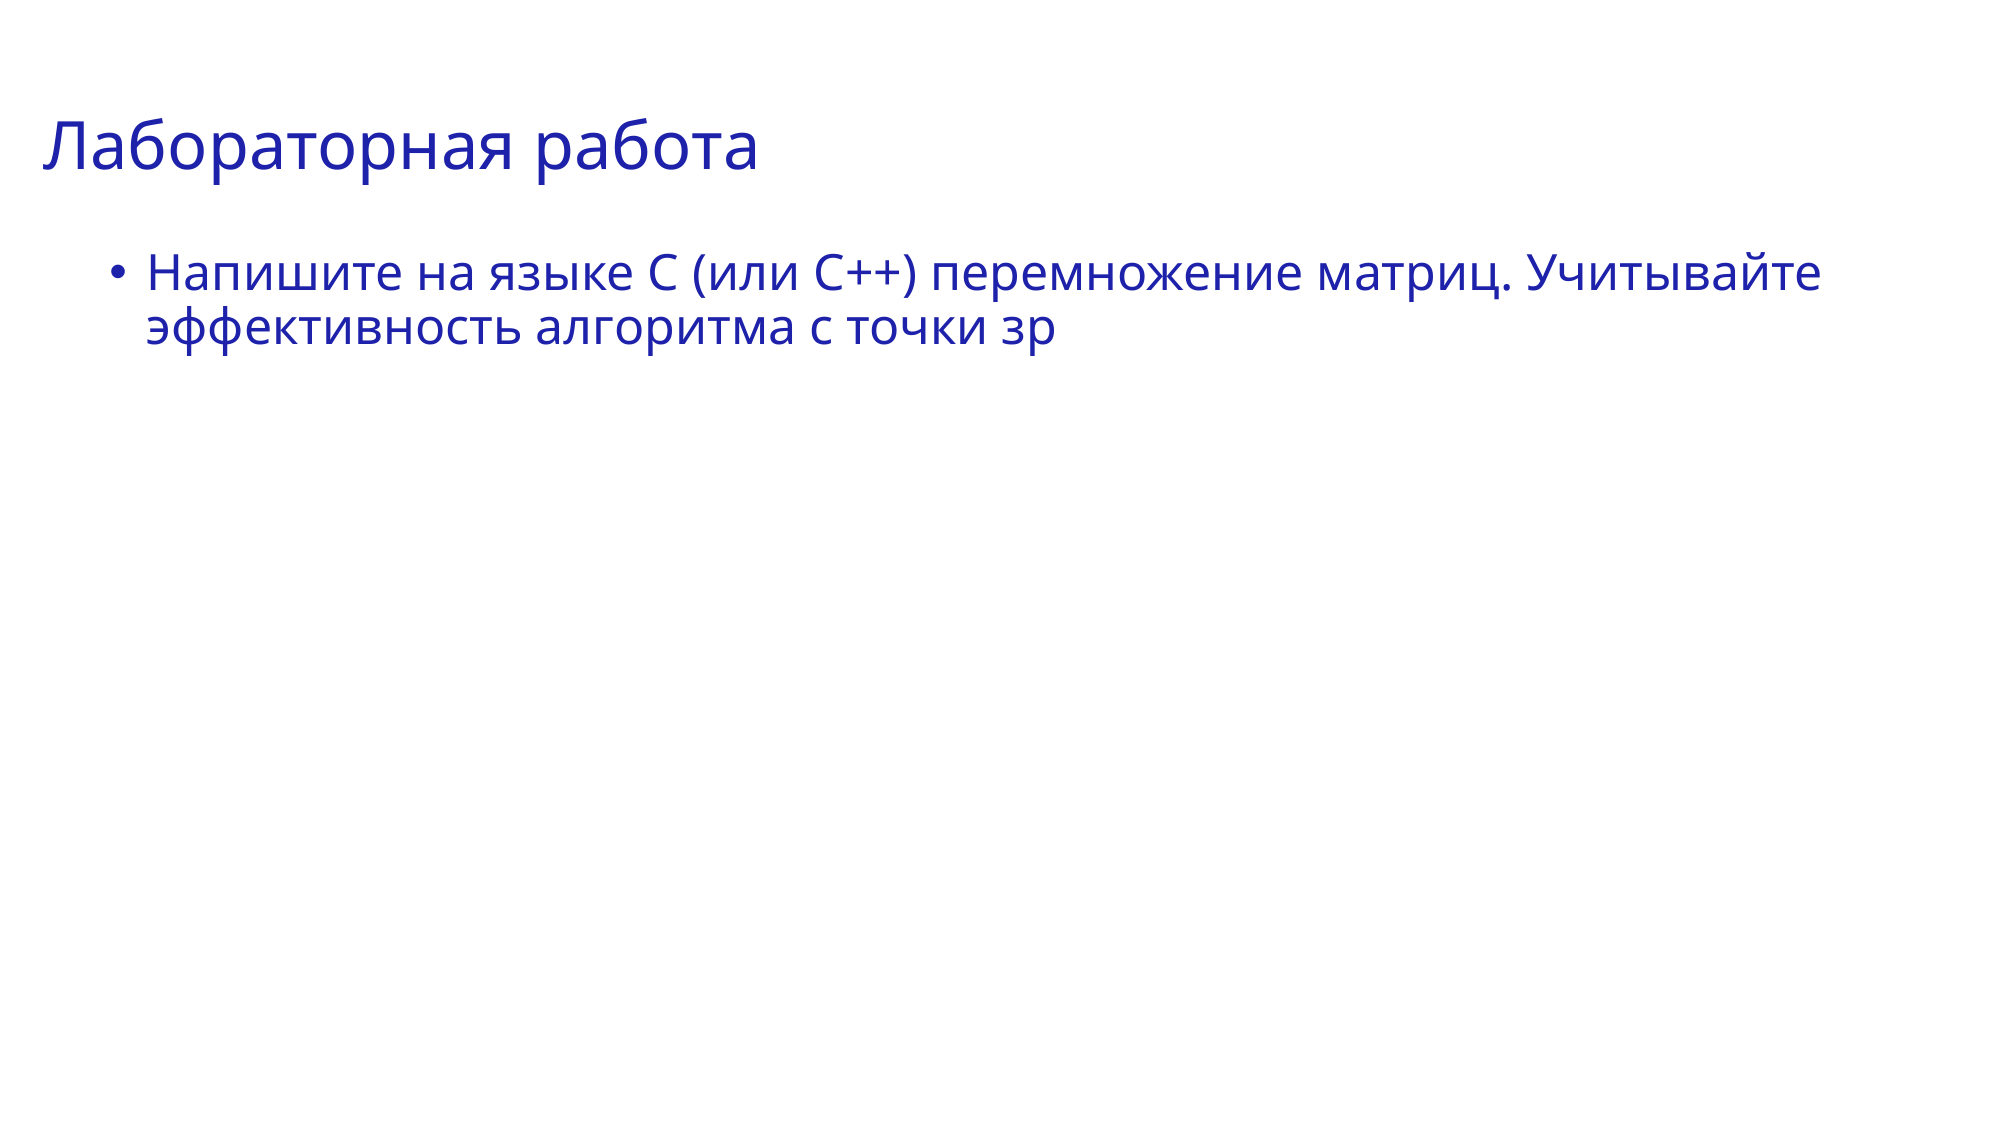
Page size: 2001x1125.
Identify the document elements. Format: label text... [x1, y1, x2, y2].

list Напишите на языке C (или C++) перемножение матриц. Учитывайте эффективность алгоритма с точки зр [109, 247, 1936, 942]
title Лабораторная работа [43, 109, 1645, 217]
